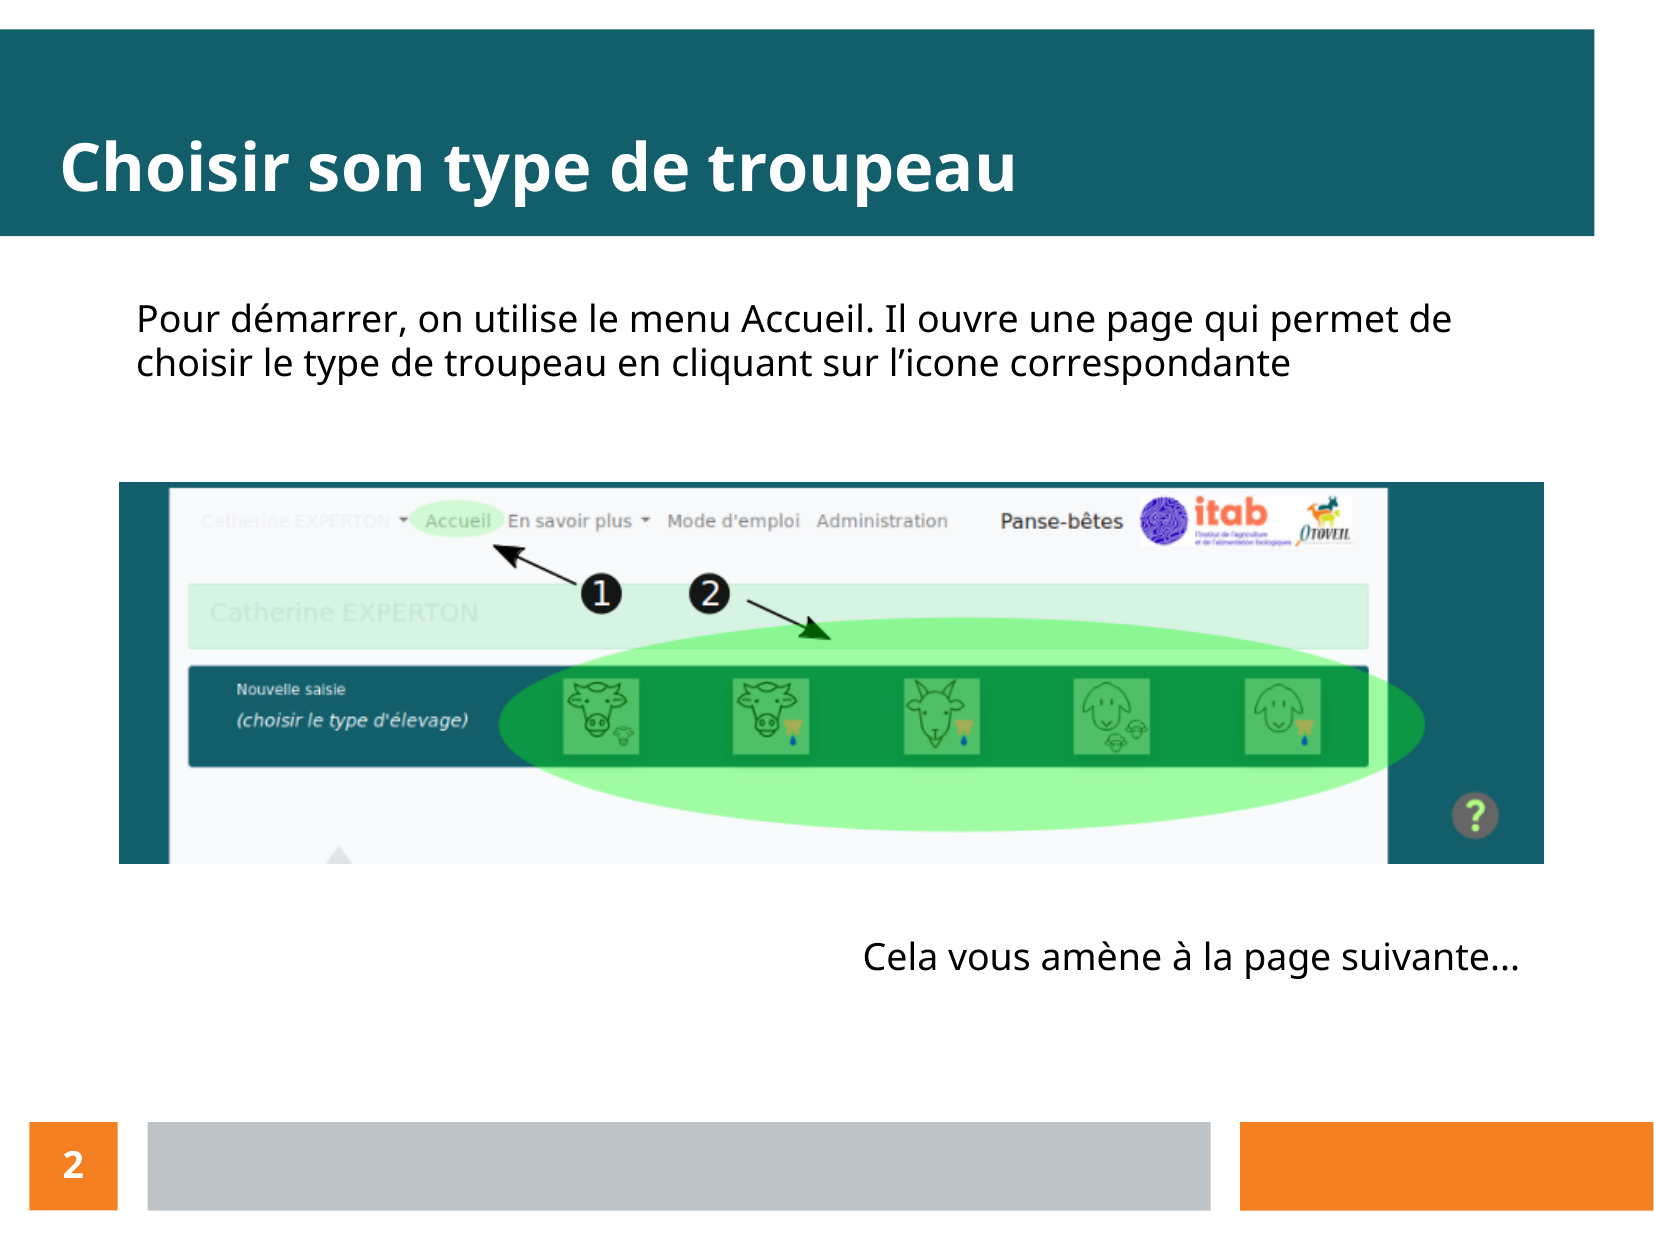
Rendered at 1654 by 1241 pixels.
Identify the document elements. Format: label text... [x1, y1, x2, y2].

title Choisir son type de troupeau [59, 59, 1595, 207]
text_box Cela vous amène à la page suivante... [779, 927, 1536, 1058]
picture [119, 482, 1544, 864]
text_box Pour démarrer, on utilise le menu Accueil. Il ouvre une page qui permet de choisir le type de troupeau en cliquant sur l’icone correspondante [121, 289, 1536, 420]
